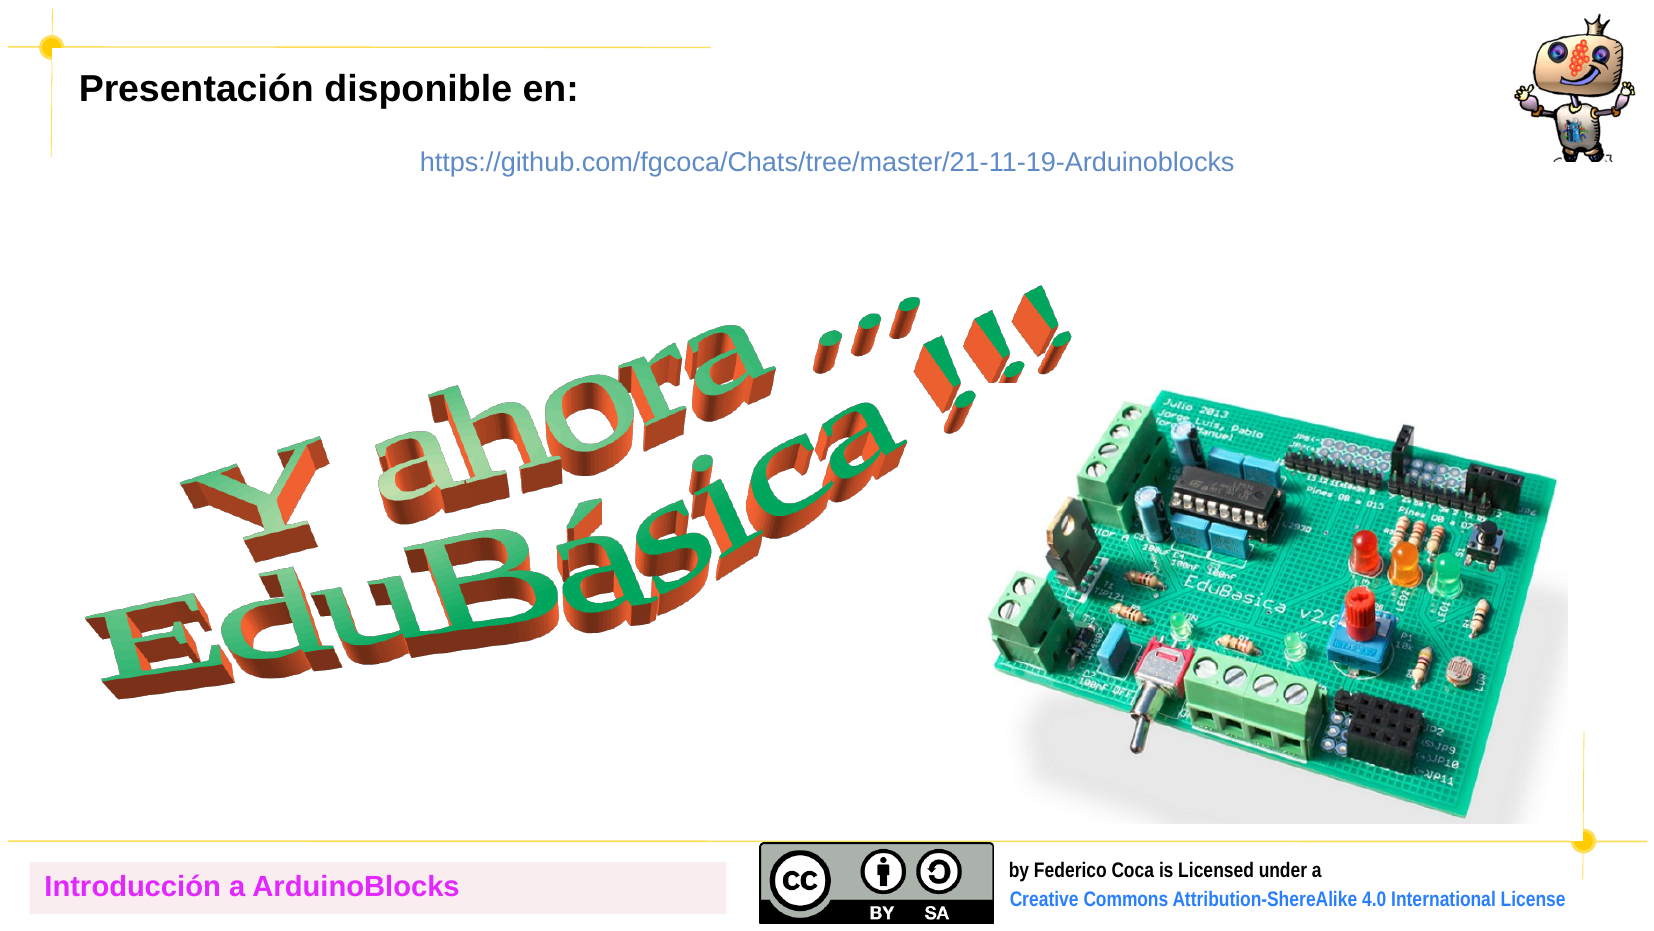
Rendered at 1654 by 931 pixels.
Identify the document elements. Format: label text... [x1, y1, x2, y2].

text_box https://github.com/fgcoca/Chats/tree/master/21-11-19-Arduinoblocks [361, 139, 1292, 186]
text_box Introducción a ArduinoBlocks [29, 862, 727, 915]
text_box Presentación disponible en: [63, 59, 1411, 131]
picture [985, 383, 1568, 824]
picture [1510, 12, 1649, 162]
